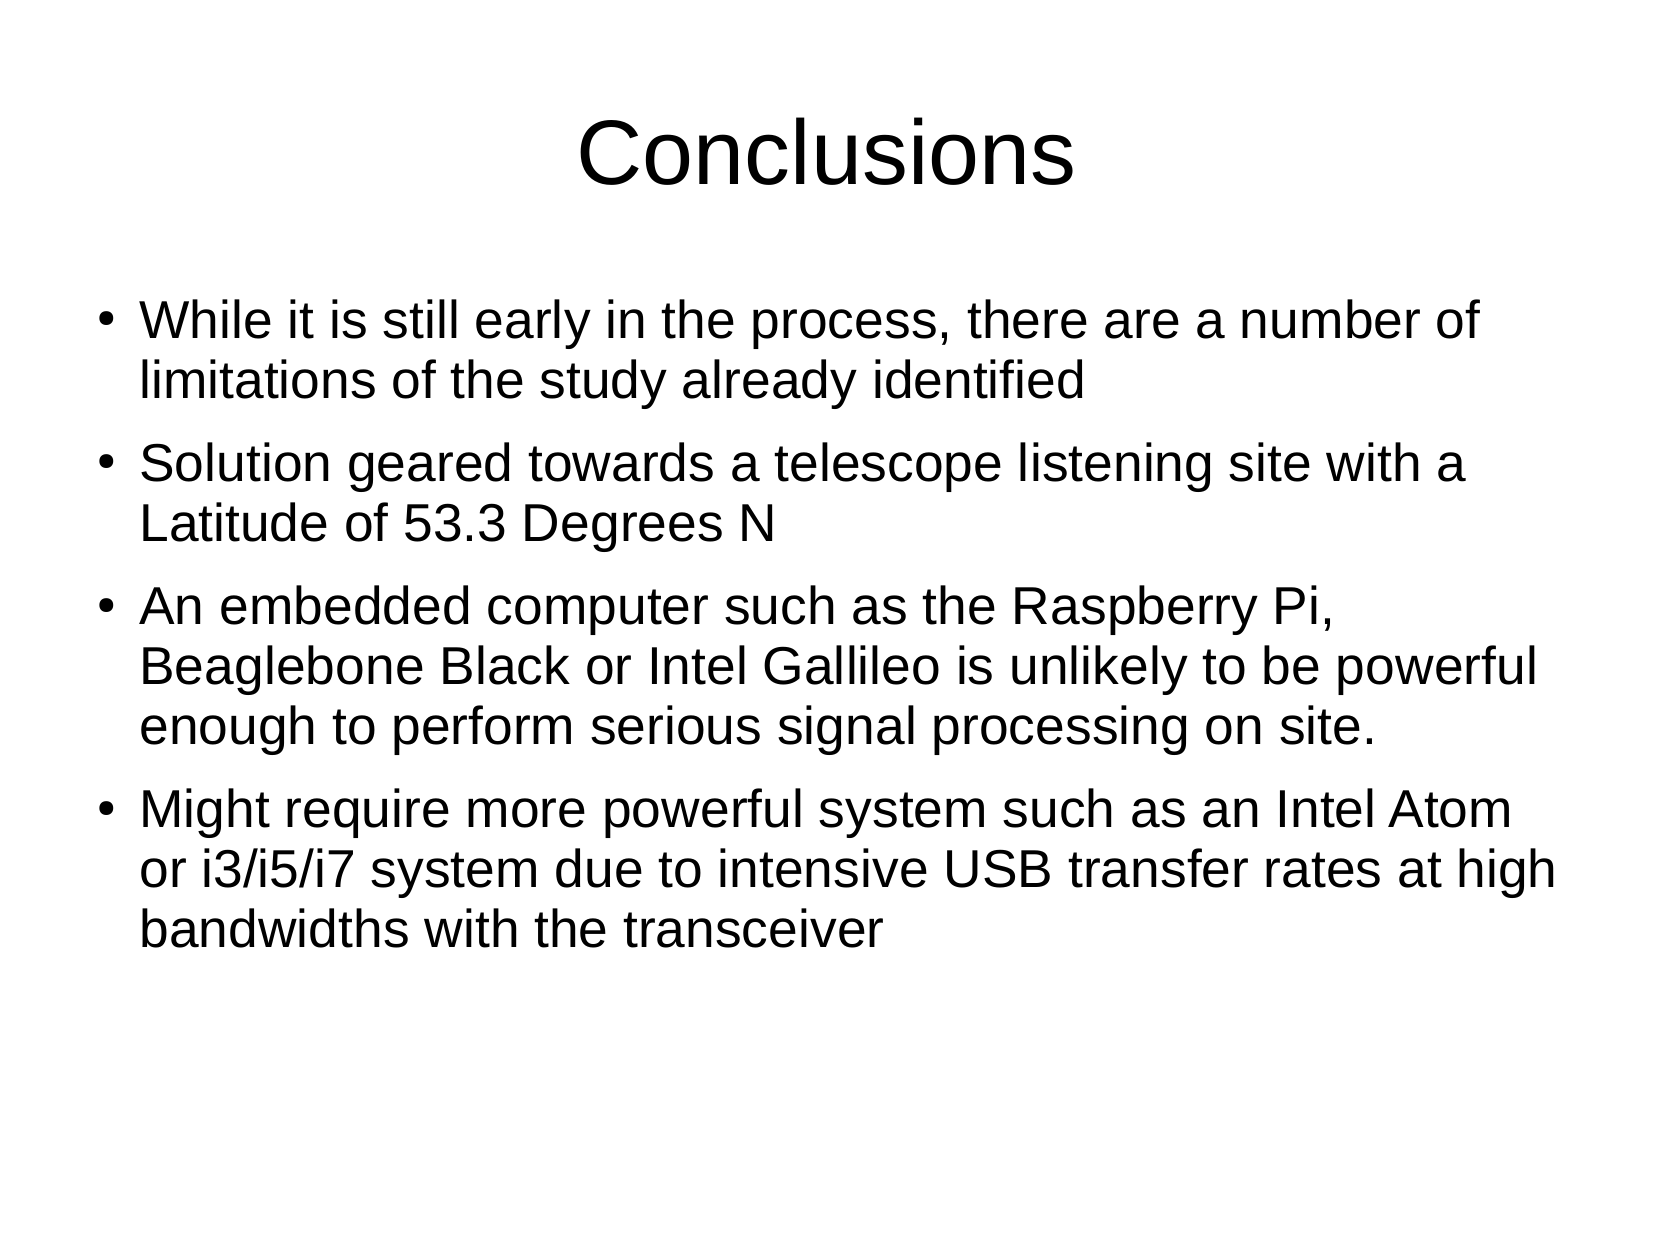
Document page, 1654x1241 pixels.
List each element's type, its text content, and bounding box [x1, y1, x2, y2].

title Conclusions [82, 49, 1571, 257]
list While it is still early in the process, there are a number of limitations of the study already identified Solution geared towards a telescope listening site with a Latitude of 53.3 Degrees N An embedded computer such as the Raspberry Pi, Beaglebone Black or Intel Gallileo is unlikely to be powerful enough to perform serious signal processing on site. Might require more powerful system such as an Intel Atom or i3/i5/i7 system due to intensive USB transfer rates at high bandwidths with the transceiver [82, 290, 1571, 1010]
